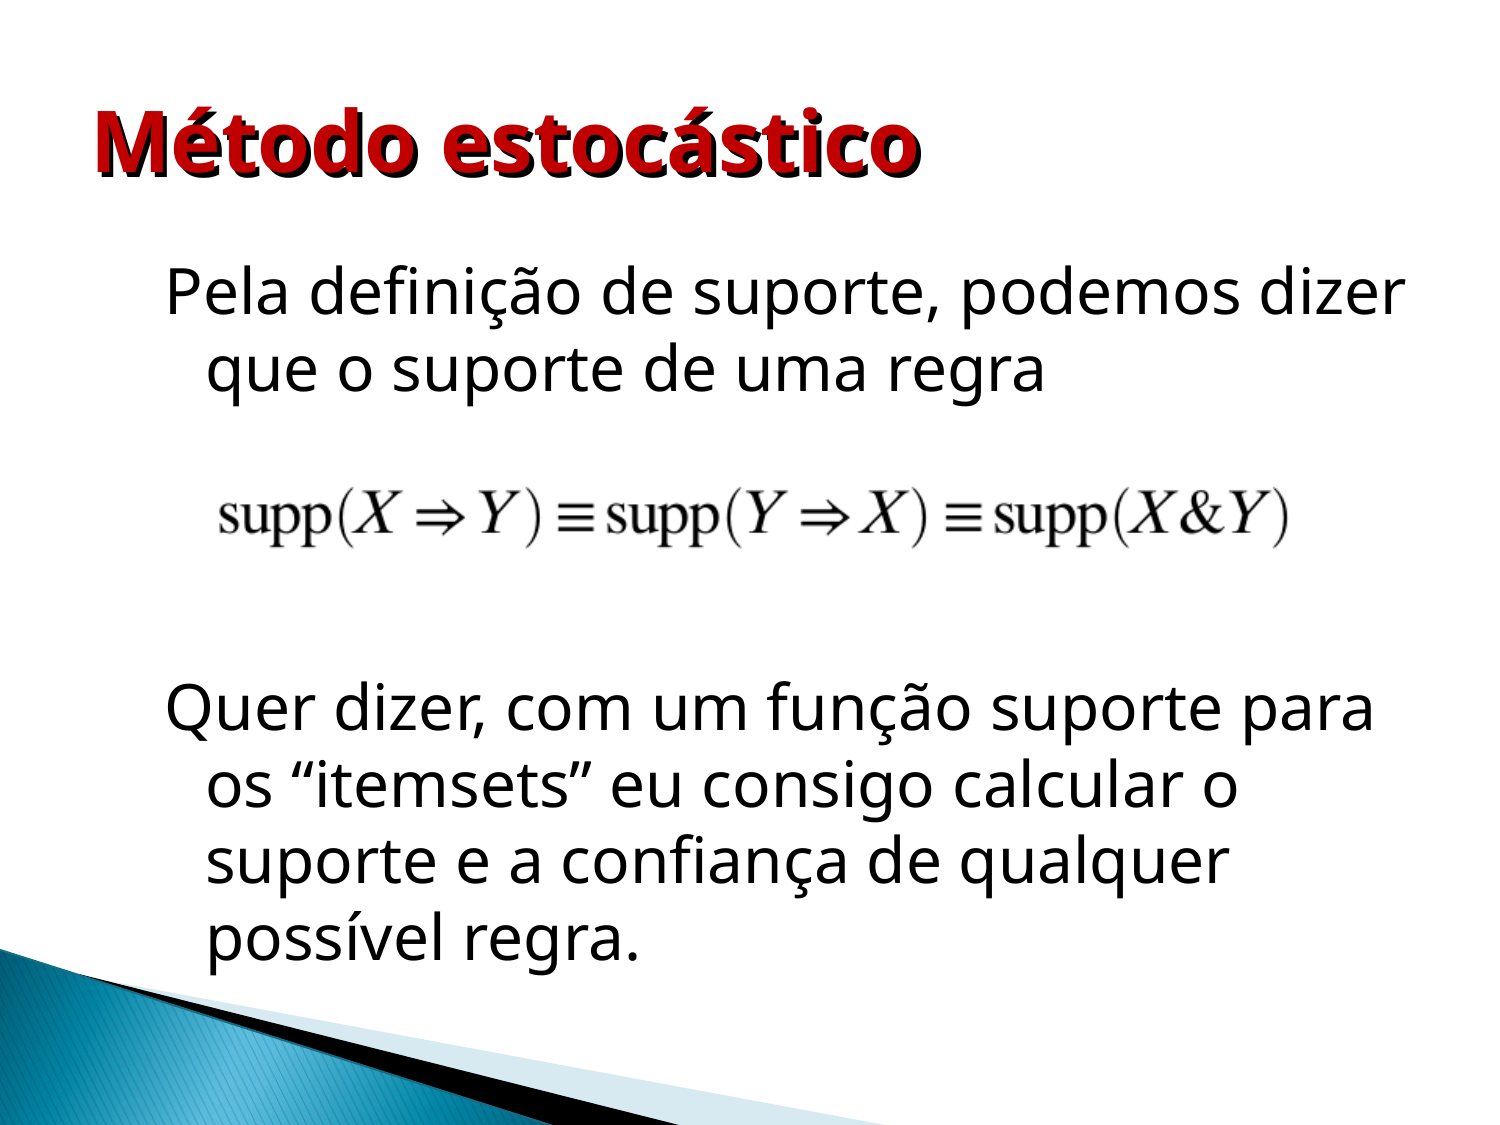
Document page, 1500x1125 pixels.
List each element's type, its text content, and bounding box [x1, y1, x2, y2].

list Pela definição de suporte, podemos dizer que o suporte de uma regra Quer dizer, com um função suporte para os “itemsets” eu consigo calcular o suporte e a confiança de qualquer possível regra. [75, 243, 1426, 986]
title Método estocástico [75, 45, 1426, 233]
picture [69, 992, 411, 1125]
picture [207, 481, 1292, 552]
